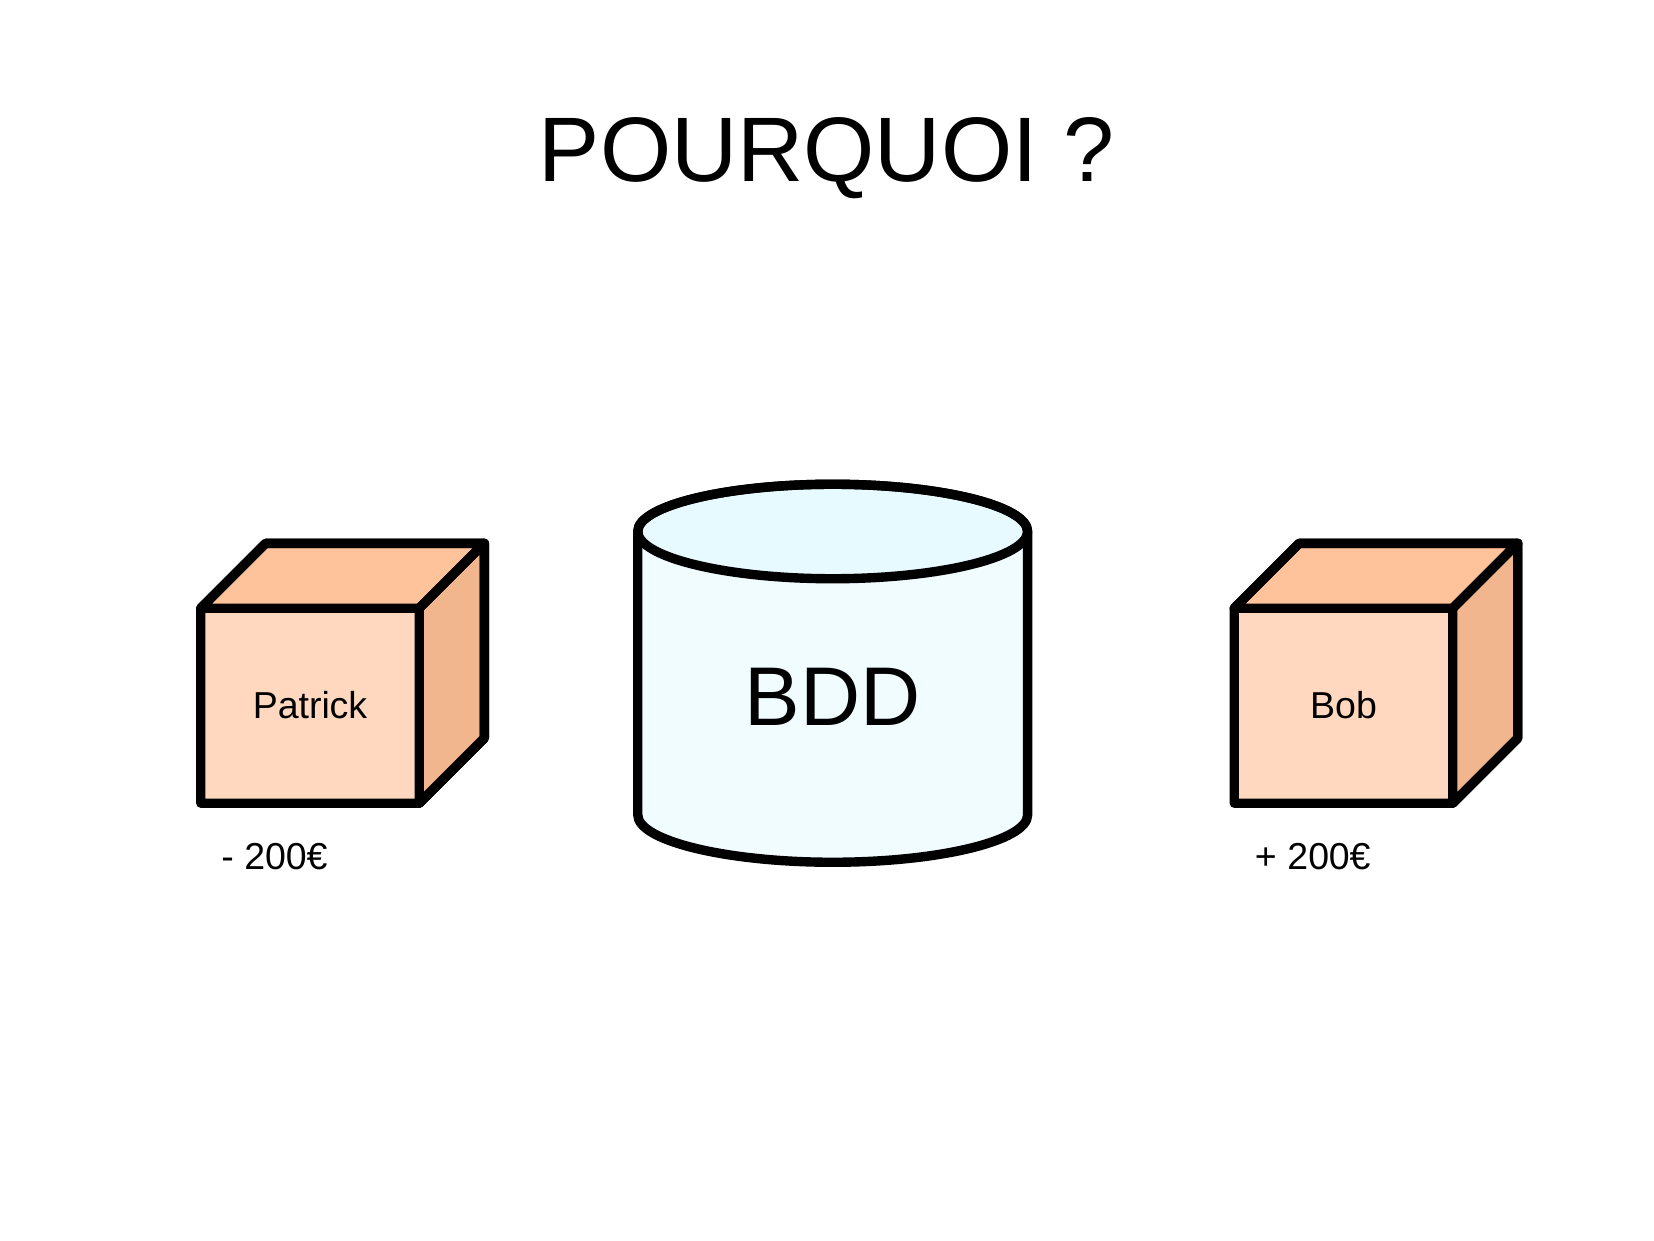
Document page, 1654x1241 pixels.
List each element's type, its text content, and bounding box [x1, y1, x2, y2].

text_box Bob [1234, 609, 1452, 804]
text_box - 200€ [206, 827, 479, 885]
text_box Patrick [200, 609, 419, 804]
title POURQUOI ? [82, 47, 1571, 252]
text_box BDD [637, 533, 1028, 863]
text_box + 200€ [1240, 827, 1512, 885]
